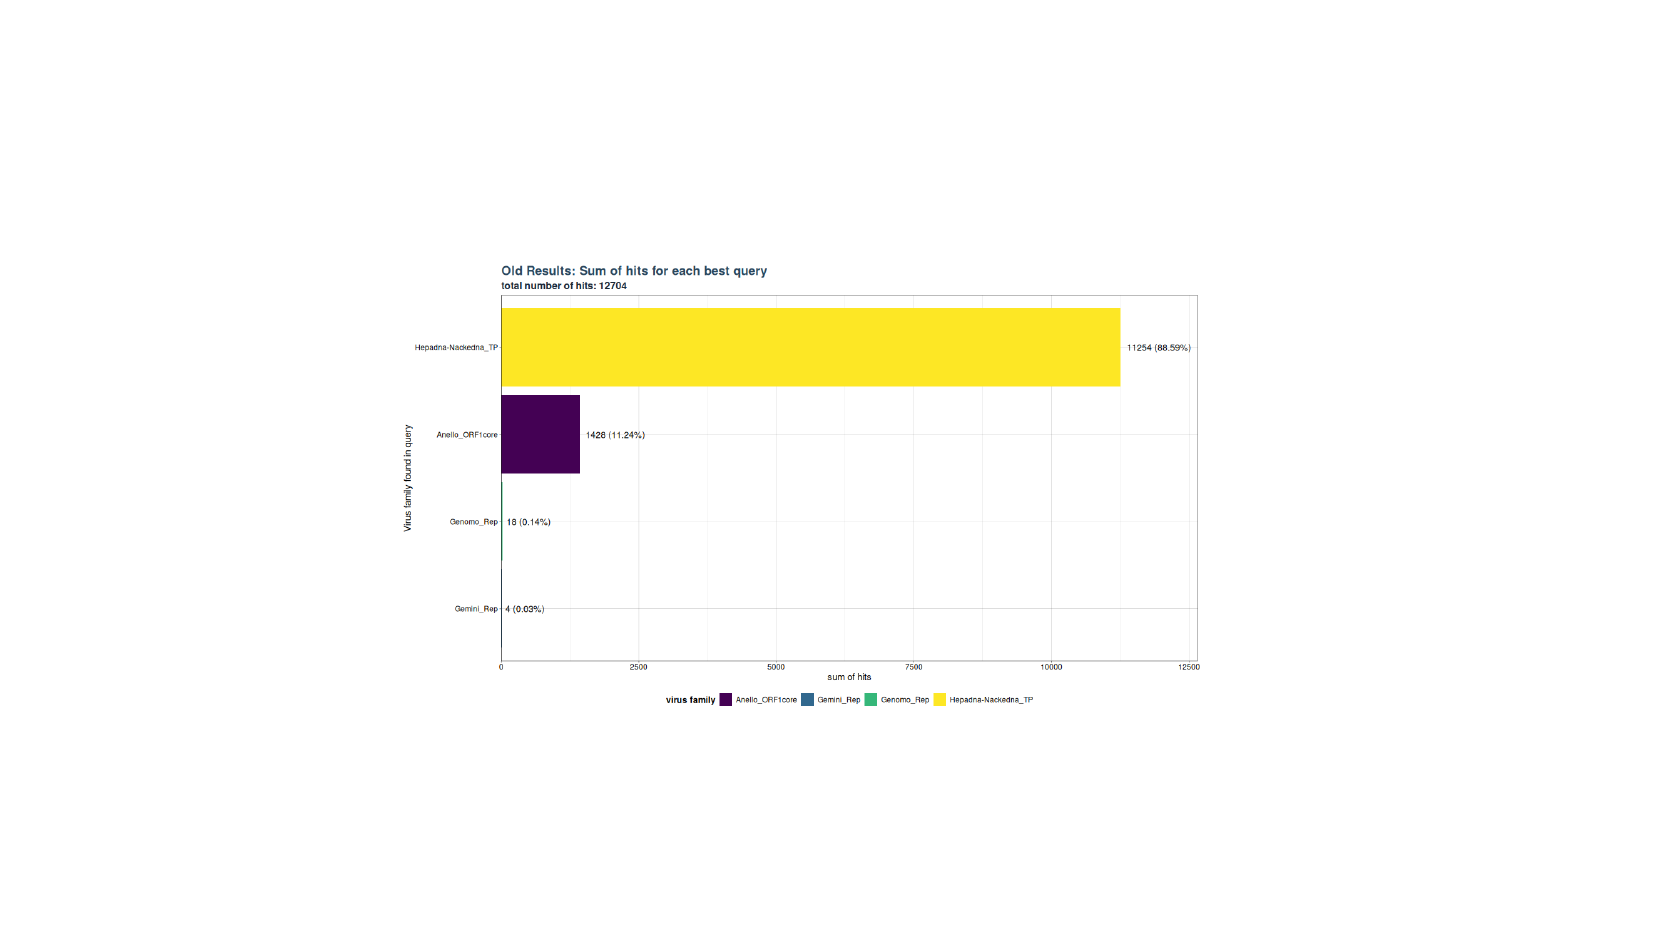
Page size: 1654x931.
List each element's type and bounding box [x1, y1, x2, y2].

picture [400, 262, 1201, 713]
